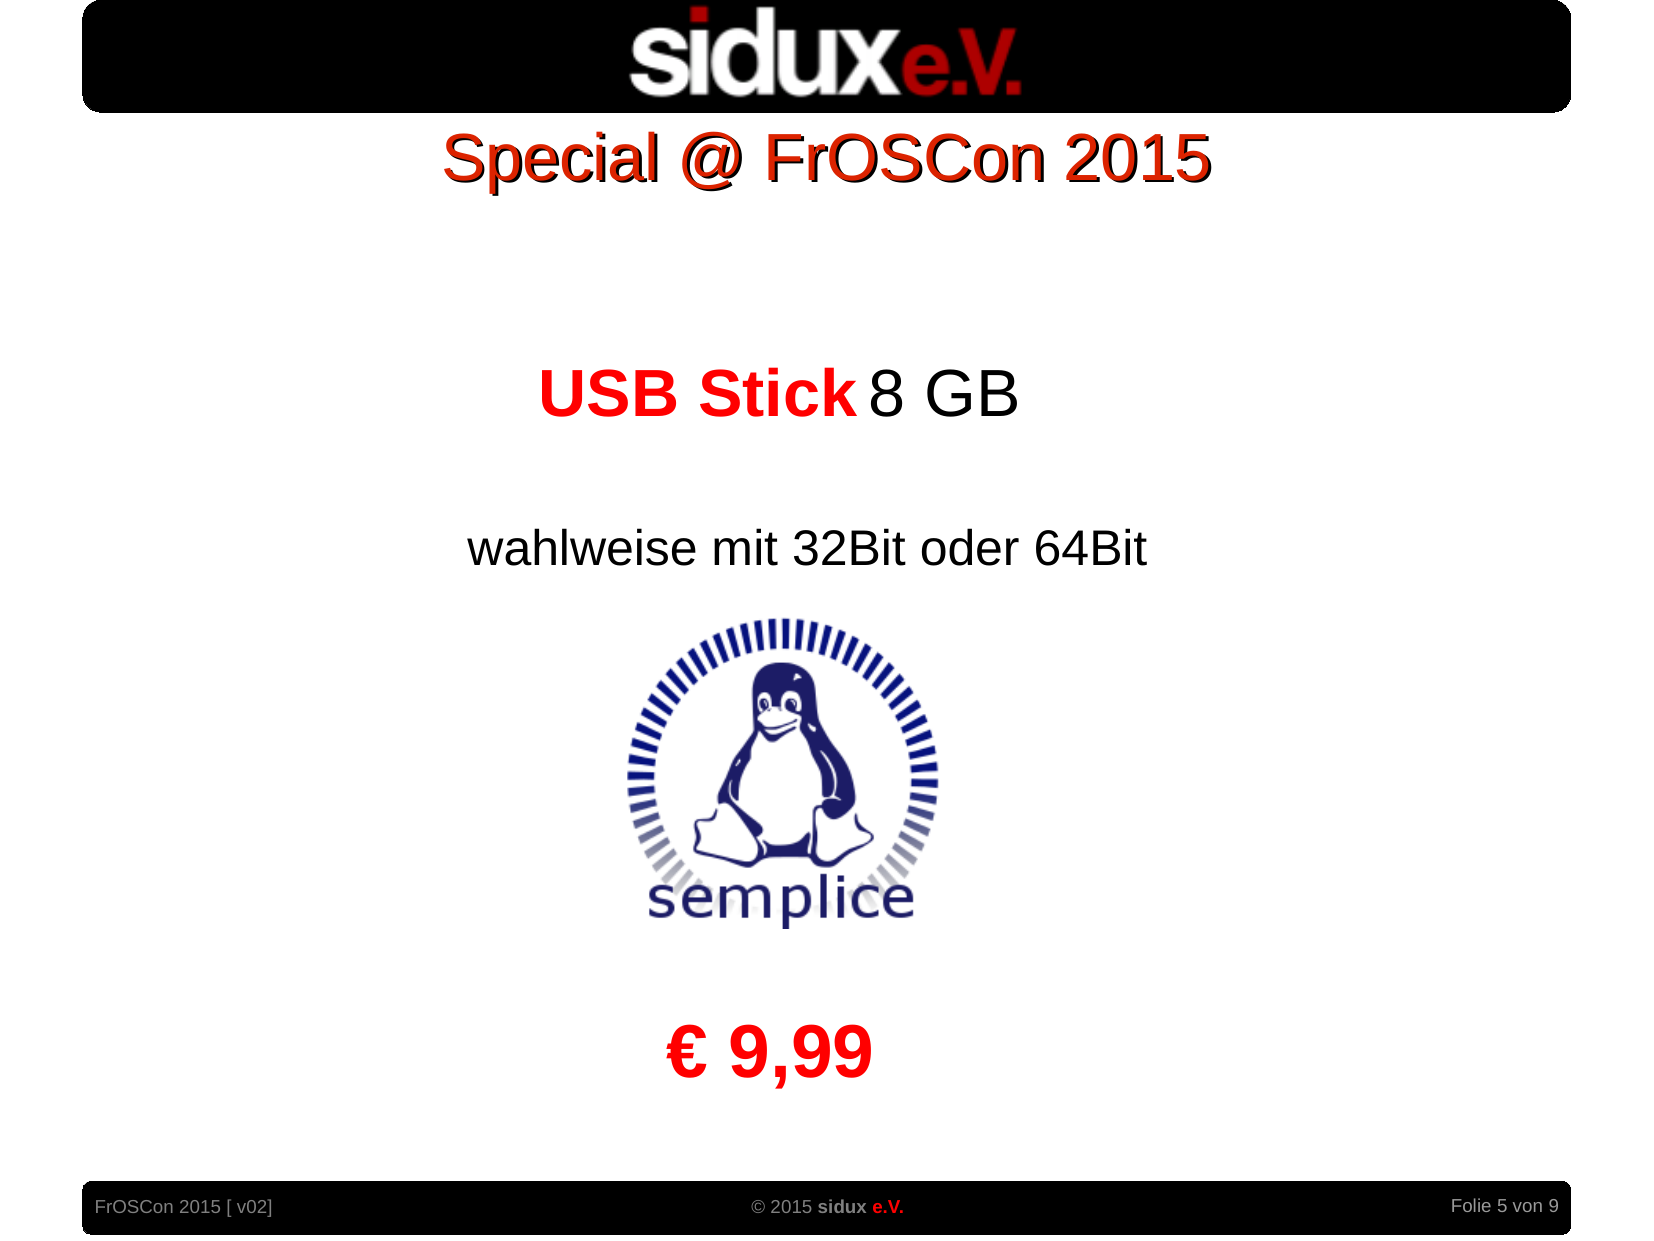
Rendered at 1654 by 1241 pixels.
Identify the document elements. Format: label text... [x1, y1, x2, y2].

text_box USB Stick 8 GB wahlweise mit 32Bit oder 64Bit € 9,99 [82, 224, 1571, 1170]
picture [609, 0, 1028, 110]
text_box Special @ FrOSCon 2015 [82, 112, 1571, 213]
picture [626, 616, 940, 929]
